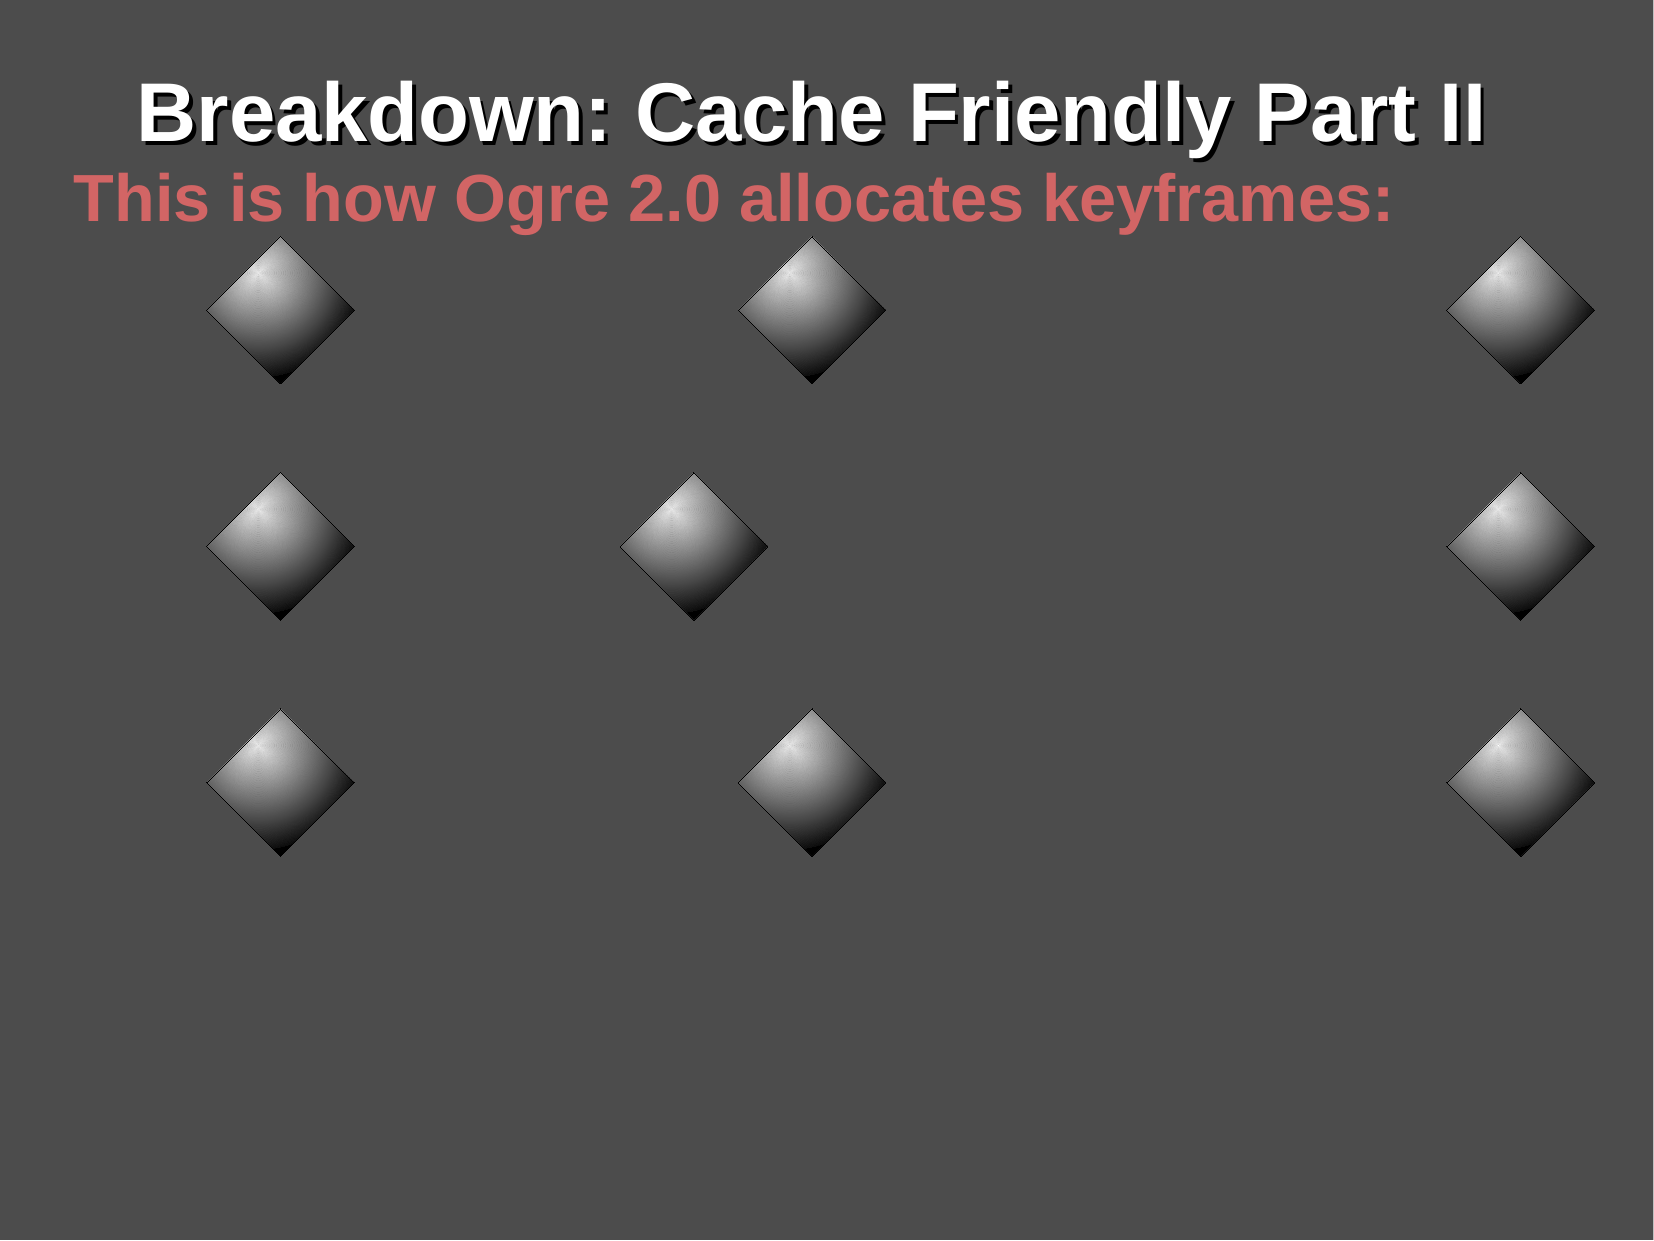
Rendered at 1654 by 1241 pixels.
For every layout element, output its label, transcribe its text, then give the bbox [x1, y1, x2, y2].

text_box [1446, 244, 1595, 384]
text_box Breakdown: Cache Friendly Part II [88, 59, 1536, 153]
text_box [620, 472, 768, 621]
text_box [738, 708, 886, 857]
text_box [1446, 472, 1595, 621]
text_box [738, 244, 886, 384]
text_box [1446, 708, 1595, 857]
text_box [206, 708, 355, 857]
text_box This is how Ogre 2.0 allocates keyframes: [59, 153, 1565, 244]
text_box [206, 472, 355, 621]
text_box [206, 244, 355, 384]
